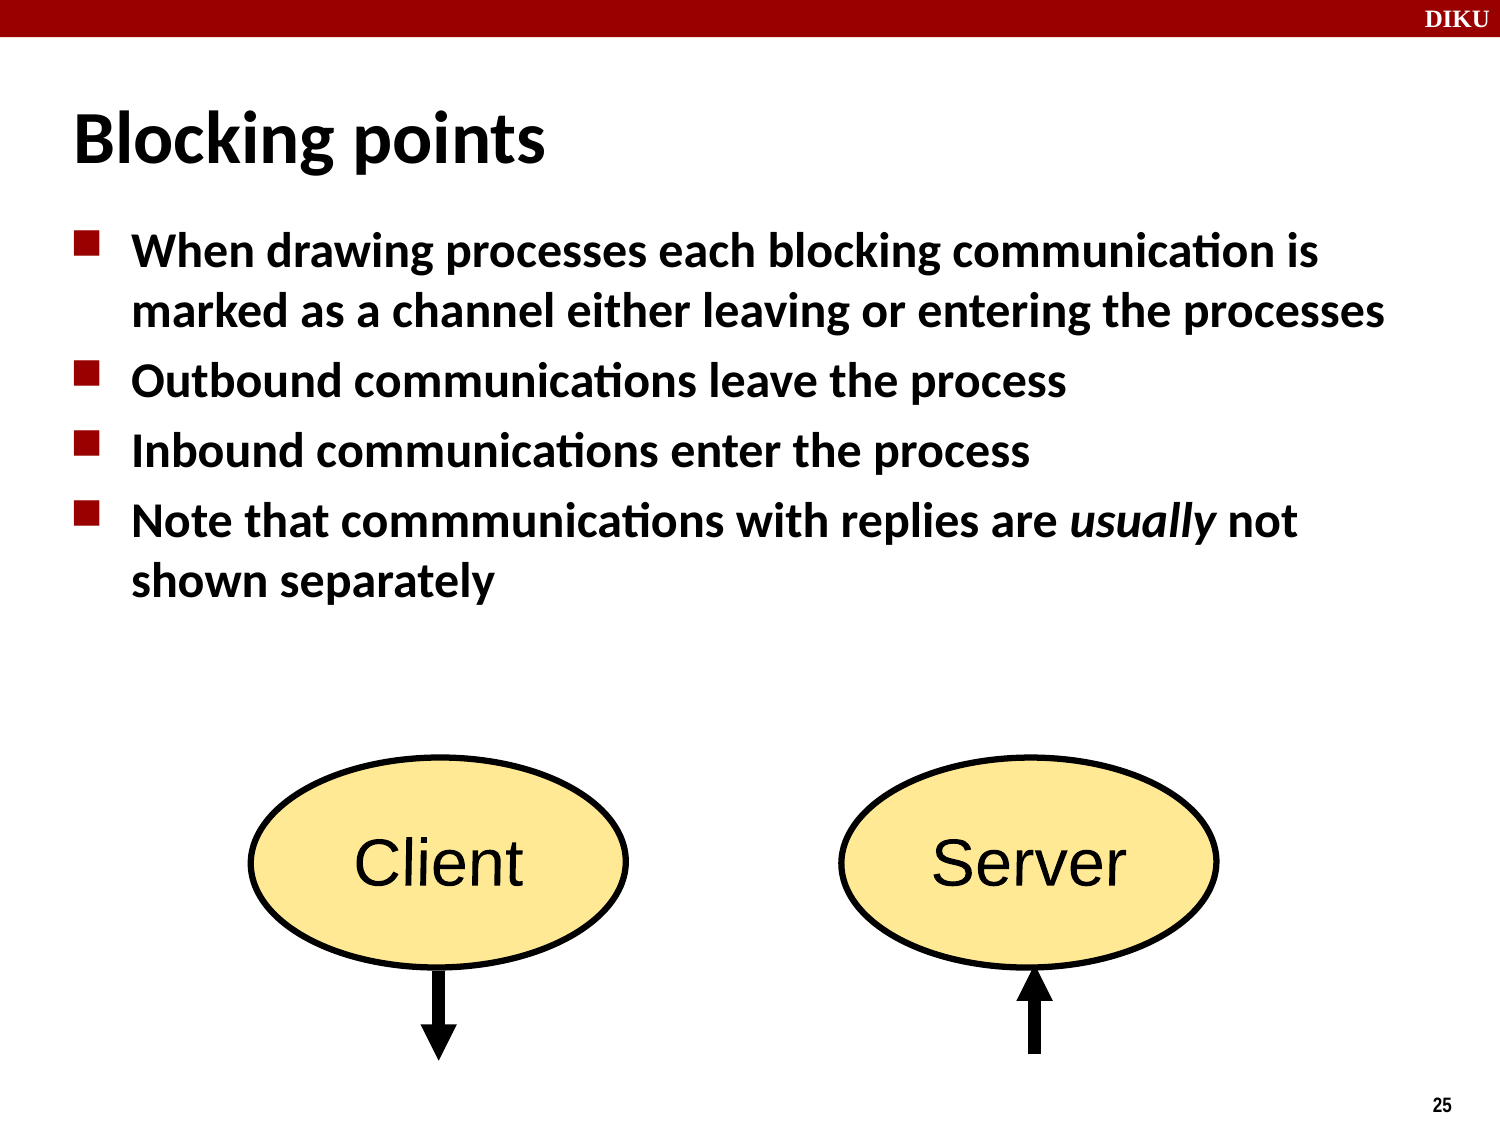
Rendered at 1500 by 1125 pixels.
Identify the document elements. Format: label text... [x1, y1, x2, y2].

text_box Server [841, 757, 1217, 968]
text_box Blocking points [58, 71, 1304, 197]
text_box When drawing processes each blocking communication is marked as a channel either leaving or entering the processes Outbound communications leave the process Inbound communications enter the process Note that commmunications with replies are usually not shown separately [59, 210, 1406, 633]
text_box Client [250, 757, 626, 968]
